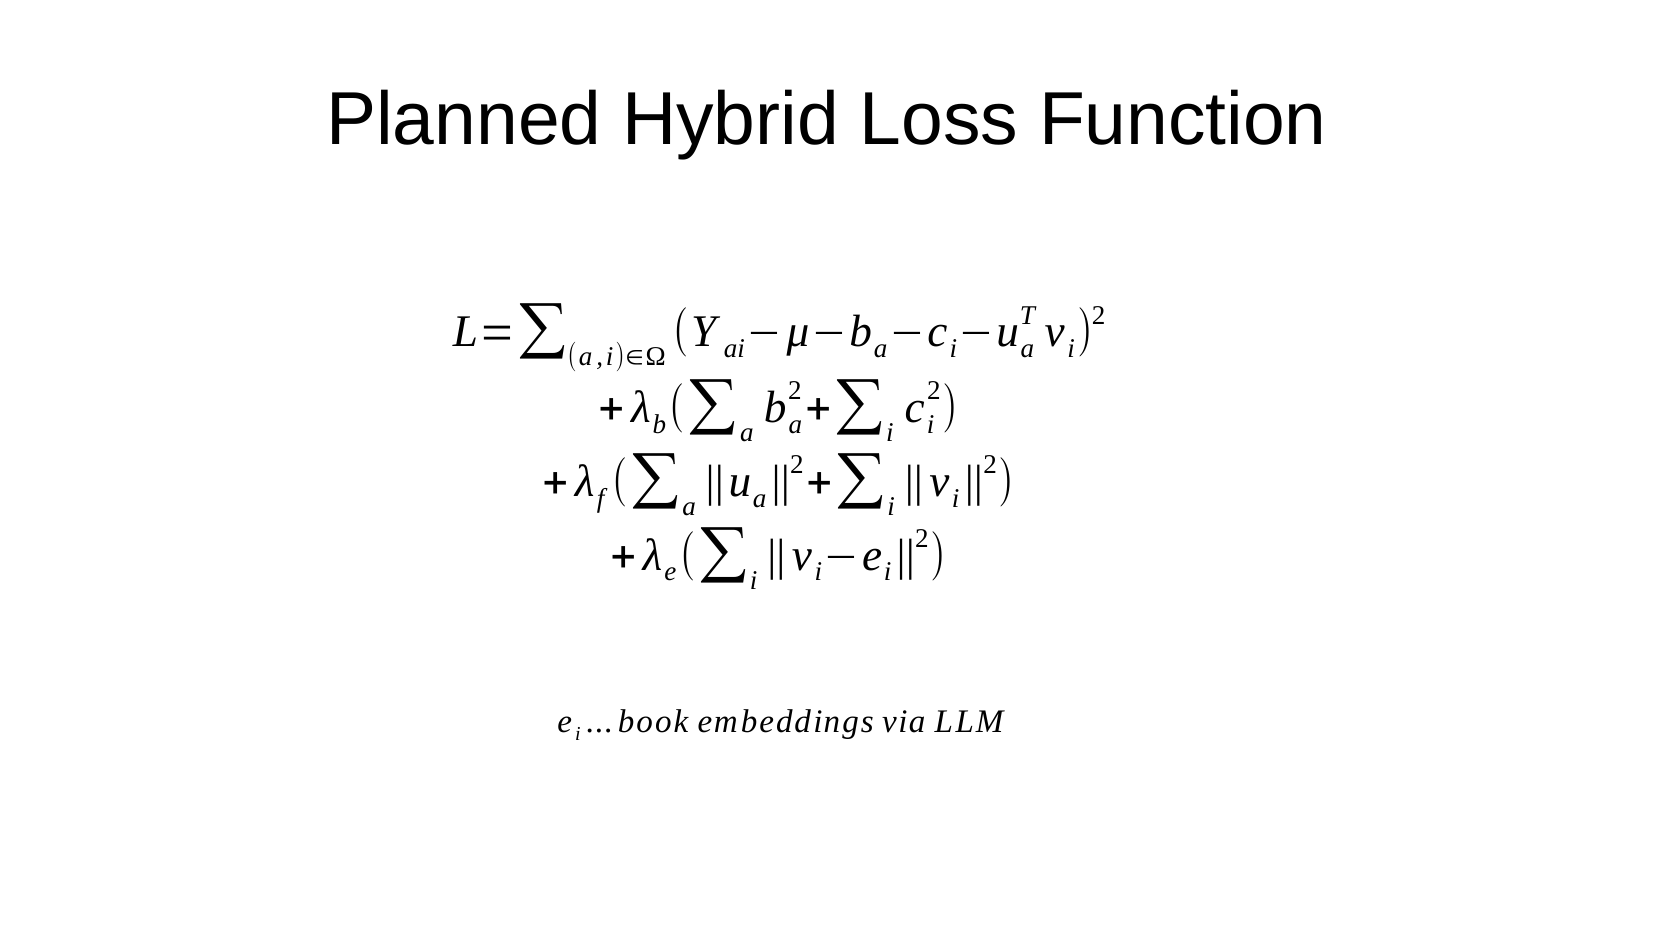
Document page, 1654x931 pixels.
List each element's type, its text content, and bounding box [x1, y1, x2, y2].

text_box [556, 702, 1013, 750]
title Planned Hybrid Loss Function [82, 36, 1571, 193]
text_box [449, 299, 1107, 601]
